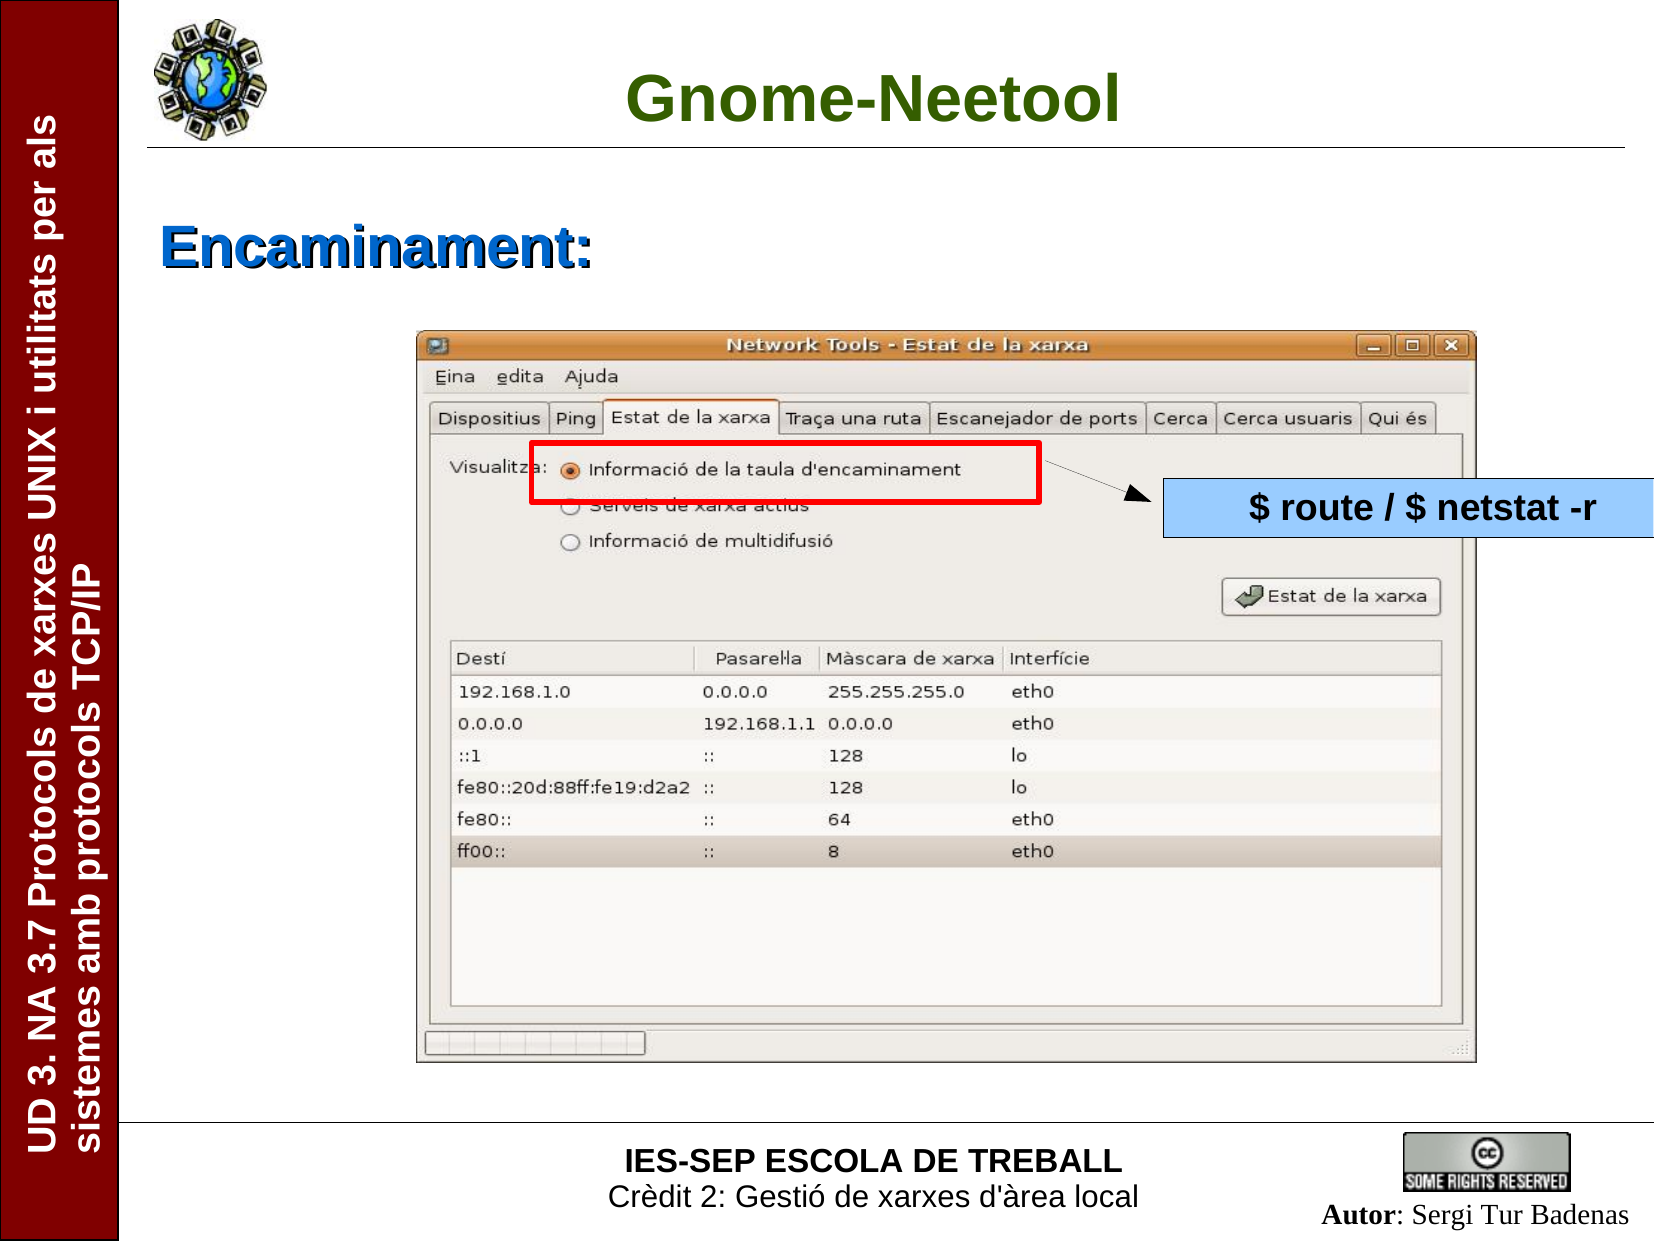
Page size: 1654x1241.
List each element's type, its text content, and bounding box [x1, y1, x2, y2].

picture [154, 19, 268, 49]
picture [1403, 1132, 1571, 1192]
text_box $ route / $ netstat -r [1163, 478, 1654, 538]
list Encaminament: [141, 213, 1630, 1064]
picture [416, 330, 1477, 1063]
title Gnome-Neetool [129, 49, 1619, 148]
